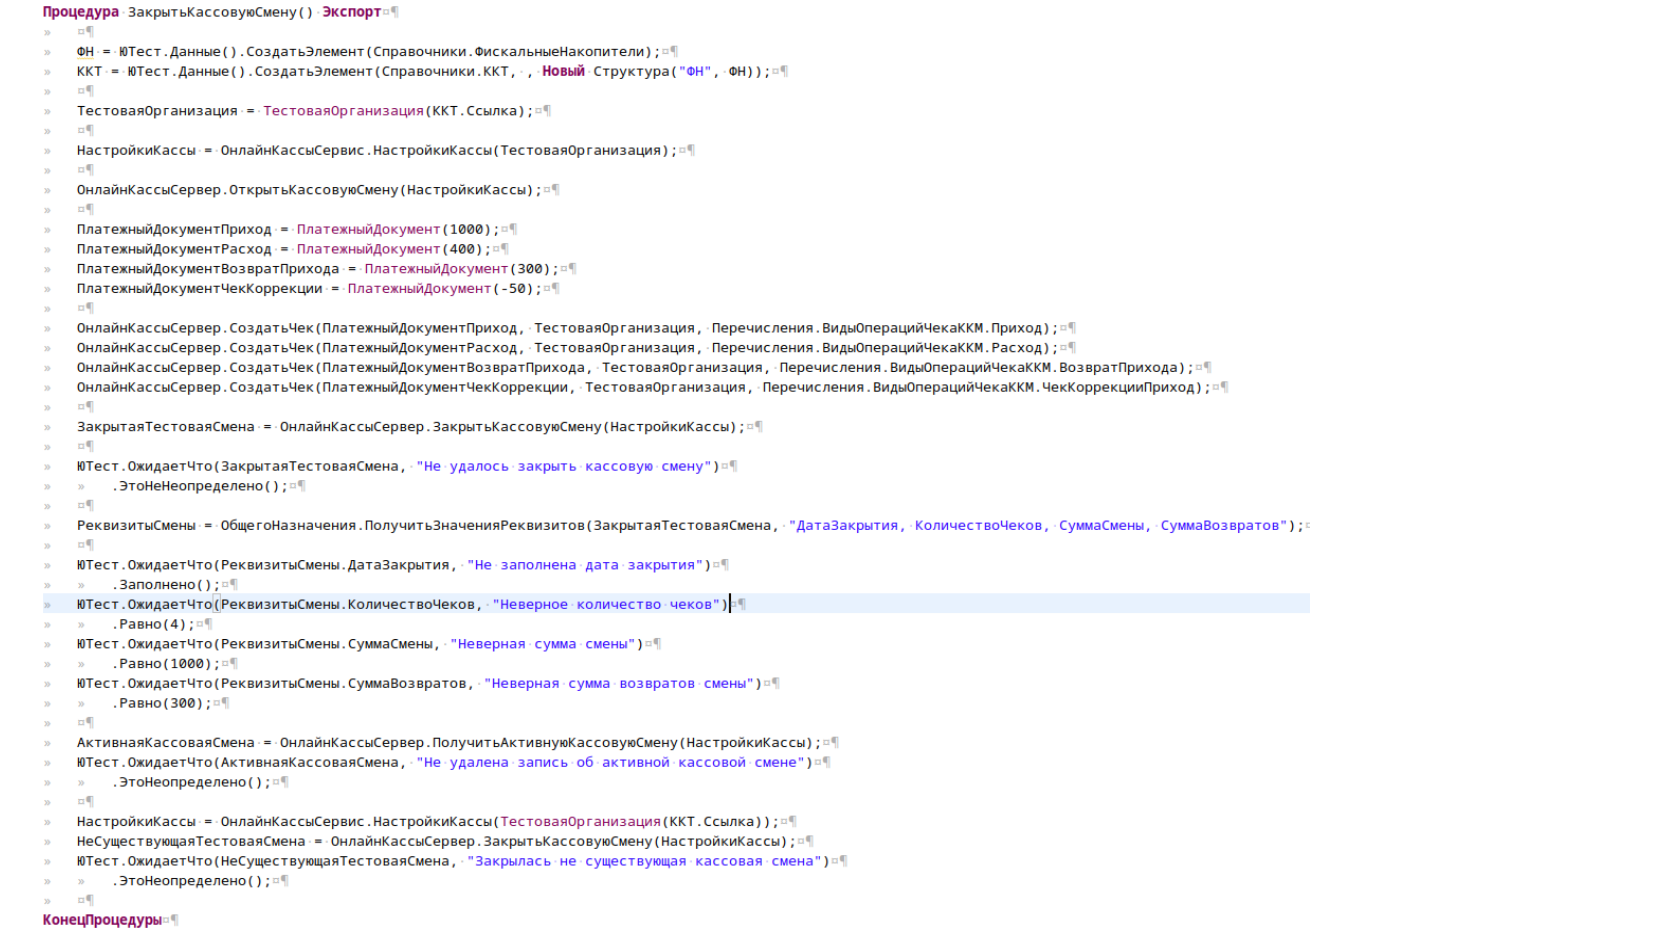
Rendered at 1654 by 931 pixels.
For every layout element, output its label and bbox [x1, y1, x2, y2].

picture [41, 0, 1310, 931]
